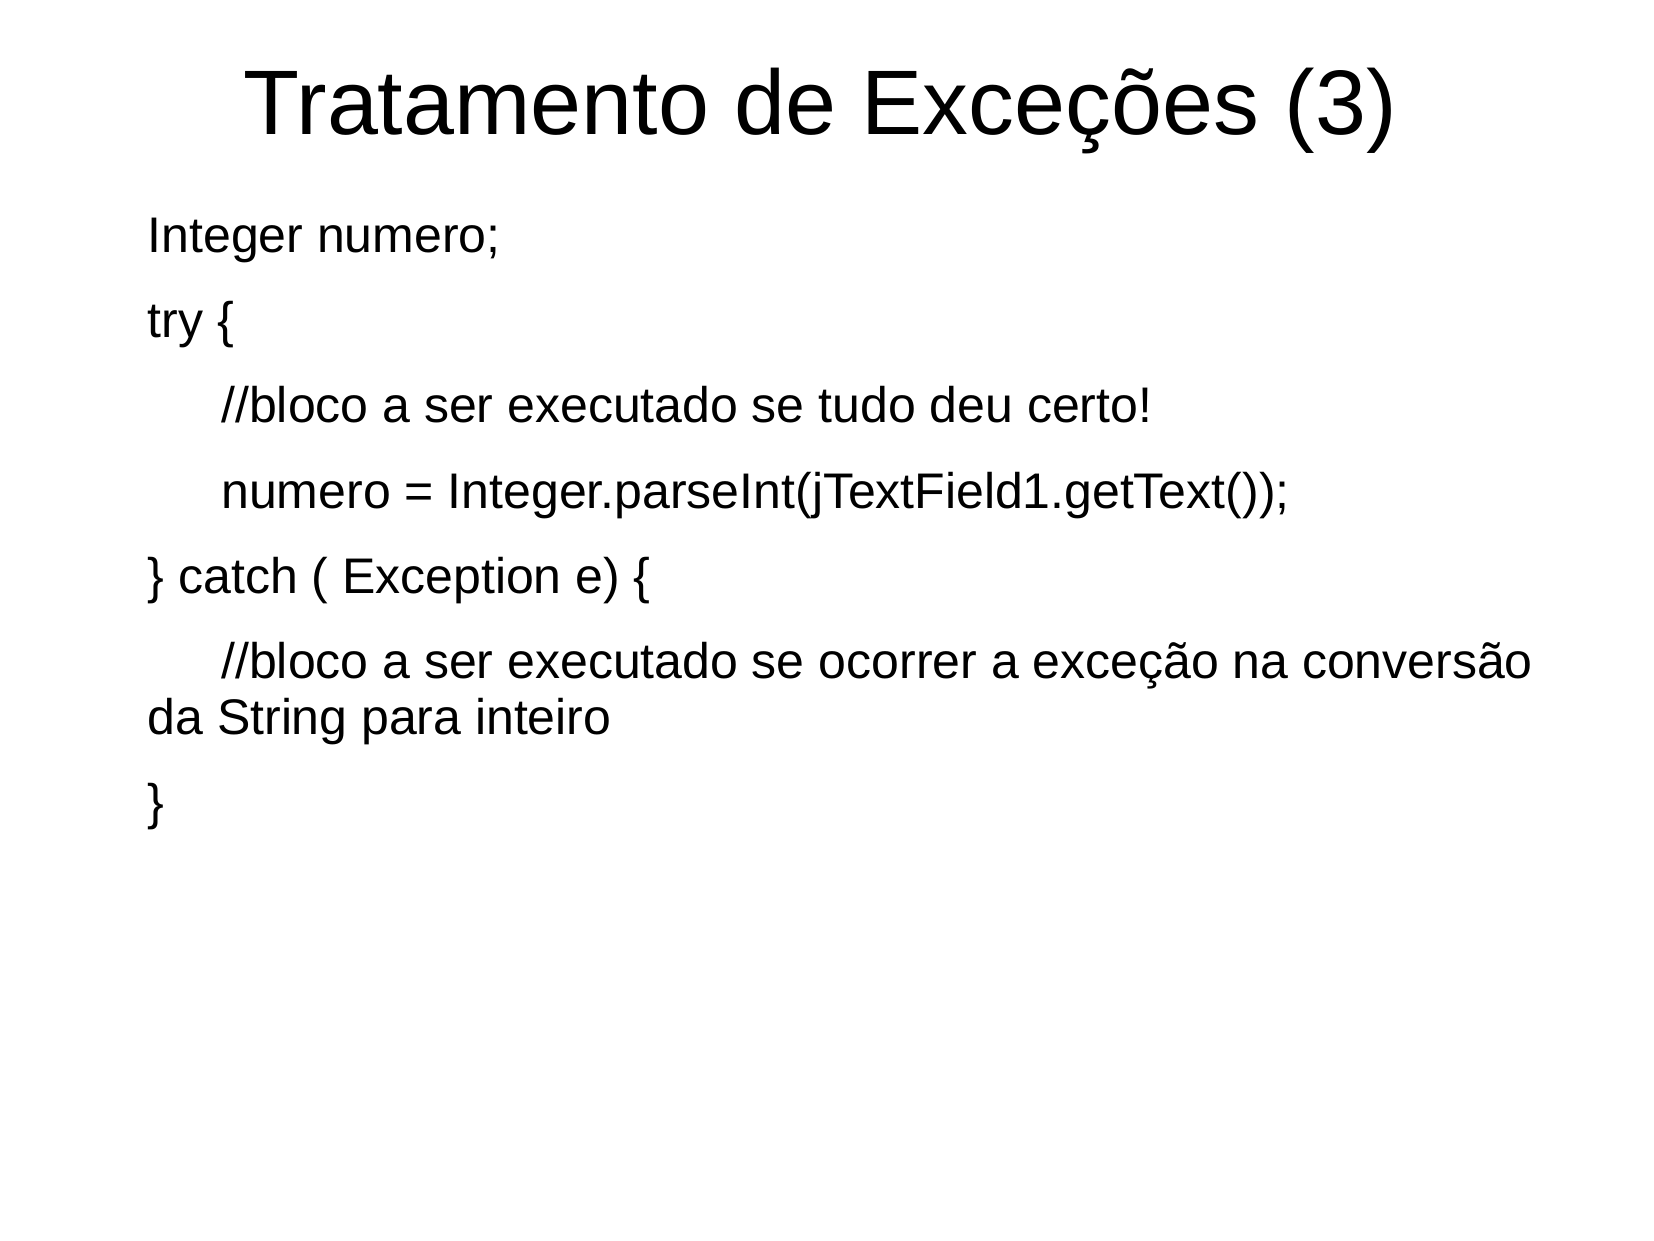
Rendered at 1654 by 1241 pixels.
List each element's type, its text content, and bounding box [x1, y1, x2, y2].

title Tratamento de Exceções (3) [76, 0, 1565, 207]
list Integer numero; try { //bloco a ser executado se tudo deu certo! numero = Integer.parseInt(jTextField1.getText()); } catch ( Exception e) { //bloco a ser executado se ocorrer a exceção na conversão da String para inteiro } [76, 207, 1565, 1152]
